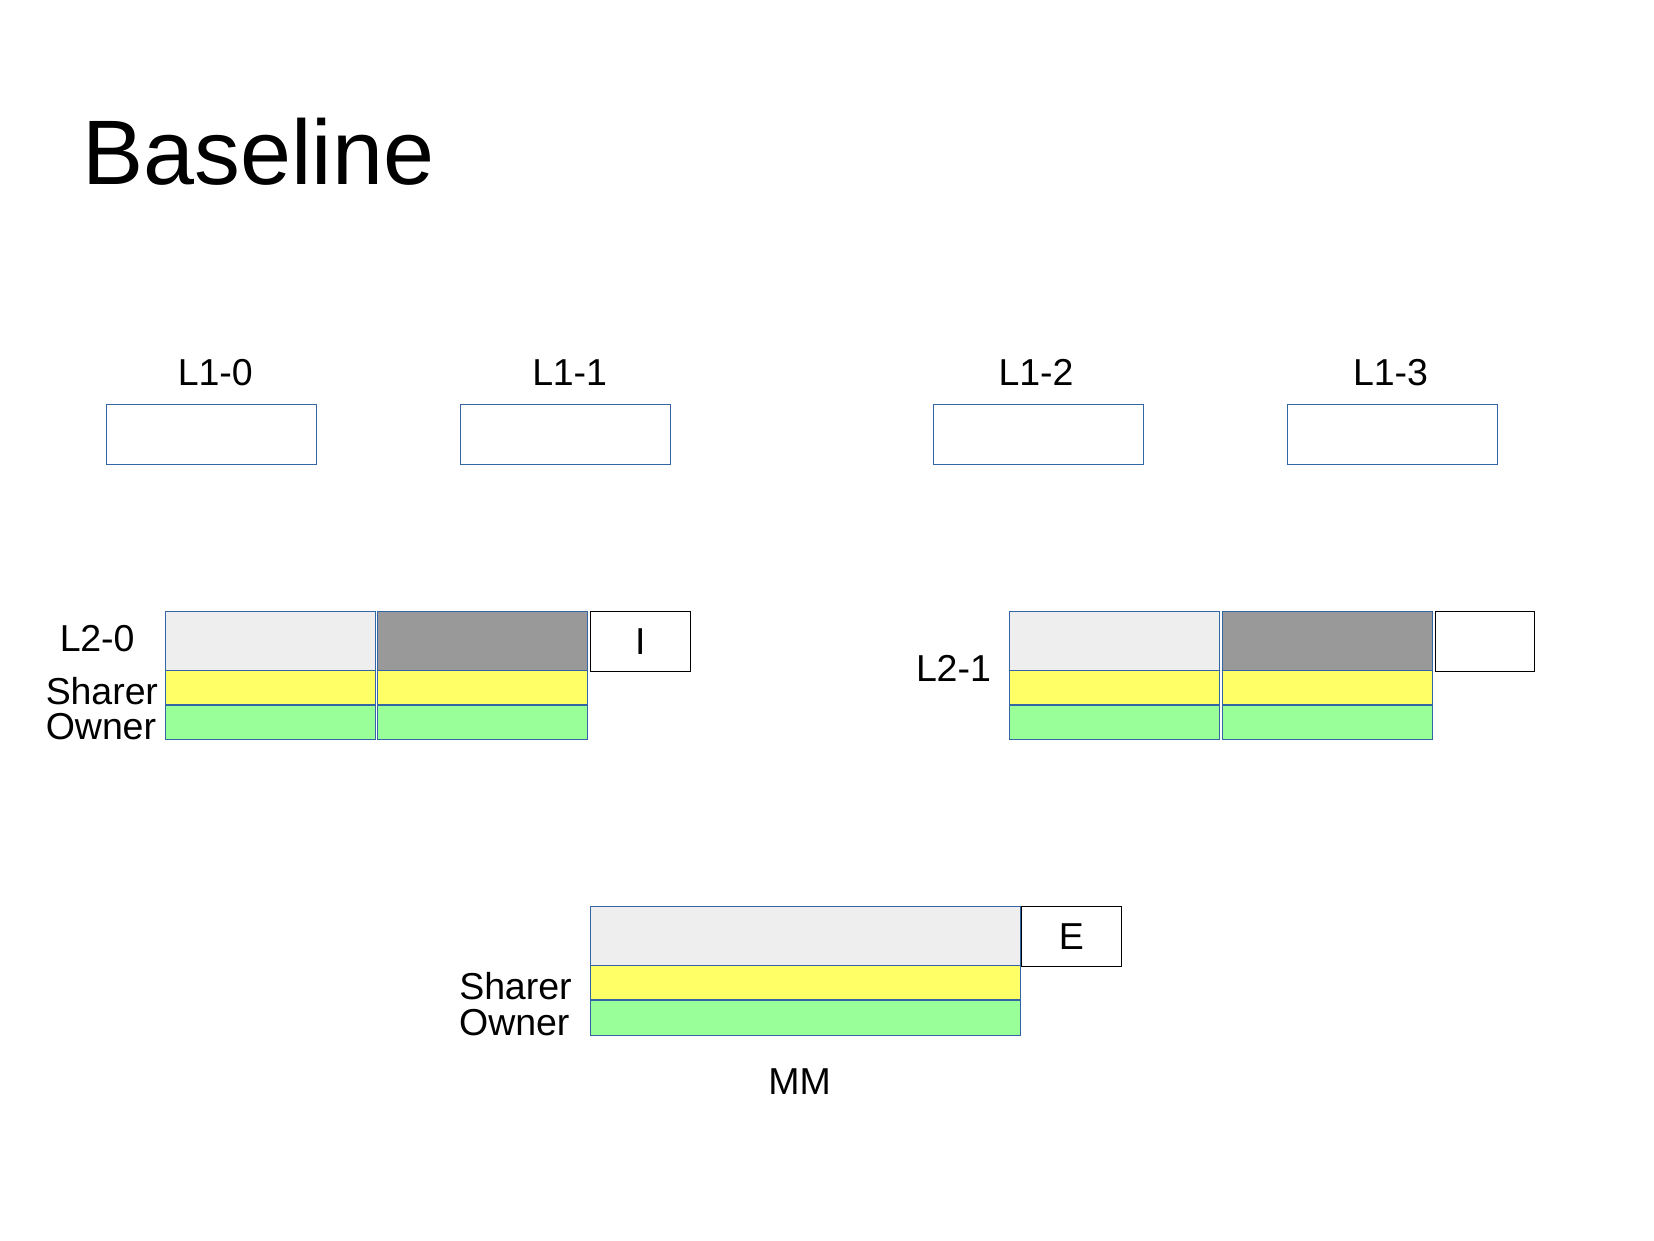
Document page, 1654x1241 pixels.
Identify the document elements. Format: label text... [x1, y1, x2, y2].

text_box [1287, 404, 1498, 465]
text_box [1222, 611, 1433, 740]
text_box I [590, 611, 691, 672]
text_box L1-3 [1338, 344, 1474, 402]
text_box [1009, 611, 1220, 740]
text_box [106, 404, 317, 465]
text_box Sharer [31, 662, 174, 720]
text_box [171, 611, 376, 740]
text_box [460, 404, 671, 465]
text_box Owner [444, 1016, 585, 1051]
text_box [377, 611, 588, 740]
text_box E [1021, 906, 1122, 967]
text_box Sharer [444, 958, 587, 1016]
text_box Owner [31, 720, 171, 756]
text_box [1435, 611, 1535, 672]
text_box L1-0 [163, 344, 299, 402]
text_box L1-2 [983, 344, 1119, 402]
text_box L1-1 [517, 344, 653, 402]
text_box [933, 404, 1144, 465]
text_box MM [753, 1053, 889, 1111]
text_box [590, 906, 1021, 1036]
text_box L2-0 [45, 610, 181, 668]
title Baseline [82, 49, 1571, 257]
text_box L2-1 [901, 639, 1037, 697]
